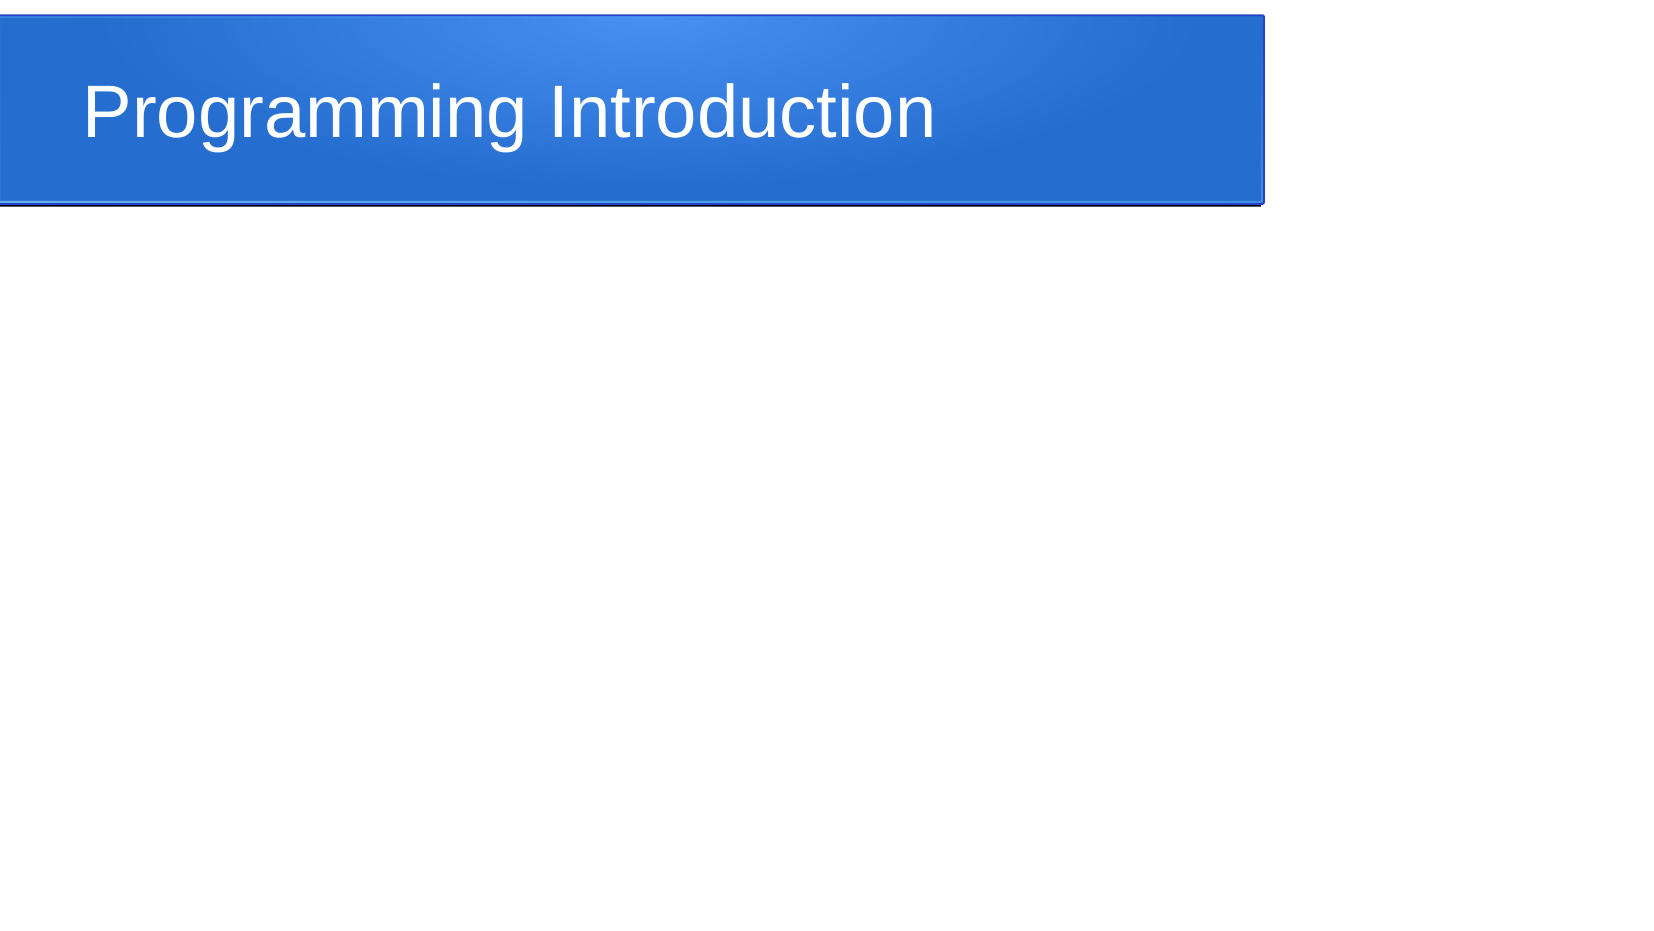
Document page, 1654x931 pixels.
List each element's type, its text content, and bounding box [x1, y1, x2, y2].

title Programming Introduction [82, 35, 1235, 189]
